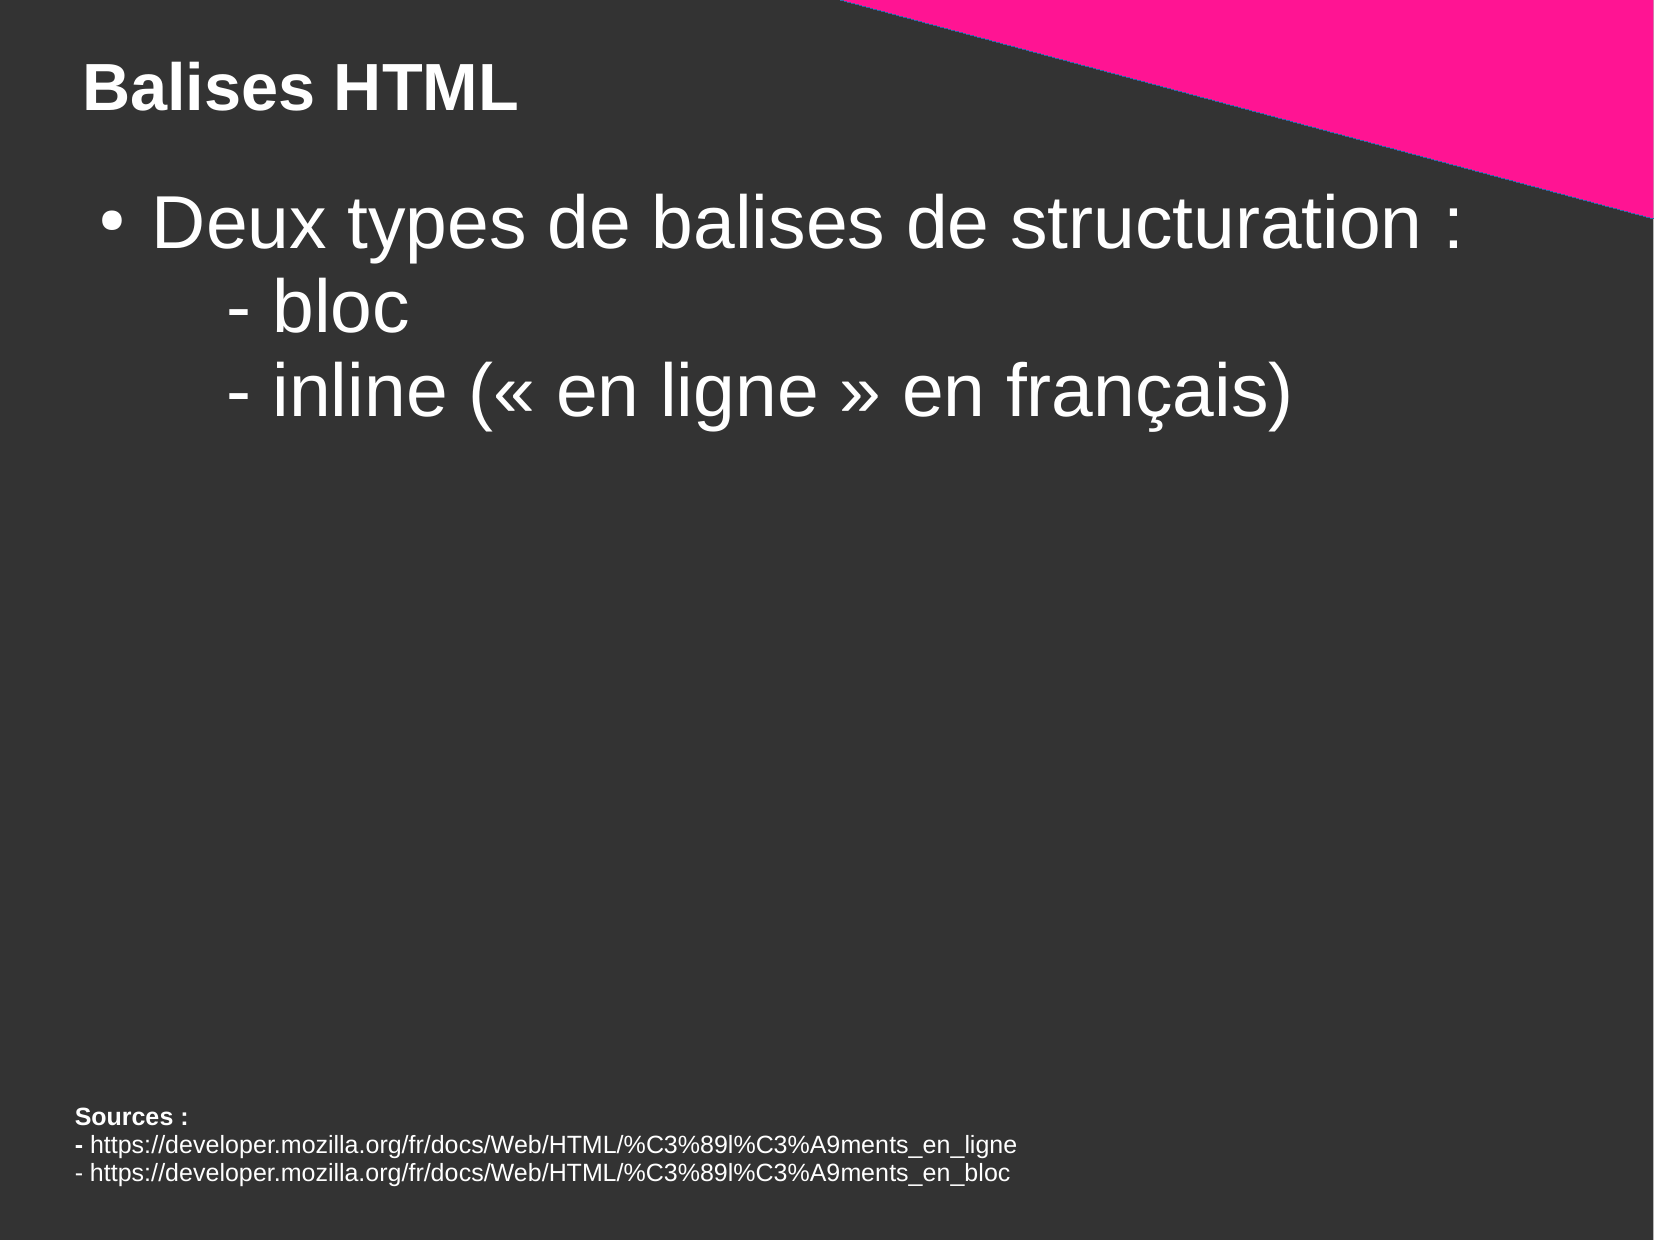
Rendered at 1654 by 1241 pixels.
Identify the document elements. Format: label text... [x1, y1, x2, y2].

title Balises HTML [82, 49, 1405, 153]
text_box Sources : - https://developer.mozilla.org/fr/docs/Web/HTML/%C3%89l%C3%A9ments_en_ligne - https://developer.mozilla.org/fr/docs/Web/HTML/%C3%89l%C3%A9ments_en_bloc [60, 1095, 1546, 1208]
text_box [840, 0, 1654, 219]
list Deux types de balises de structuration : - bloc - inline (« en ligne » en français) [81, 180, 1621, 676]
